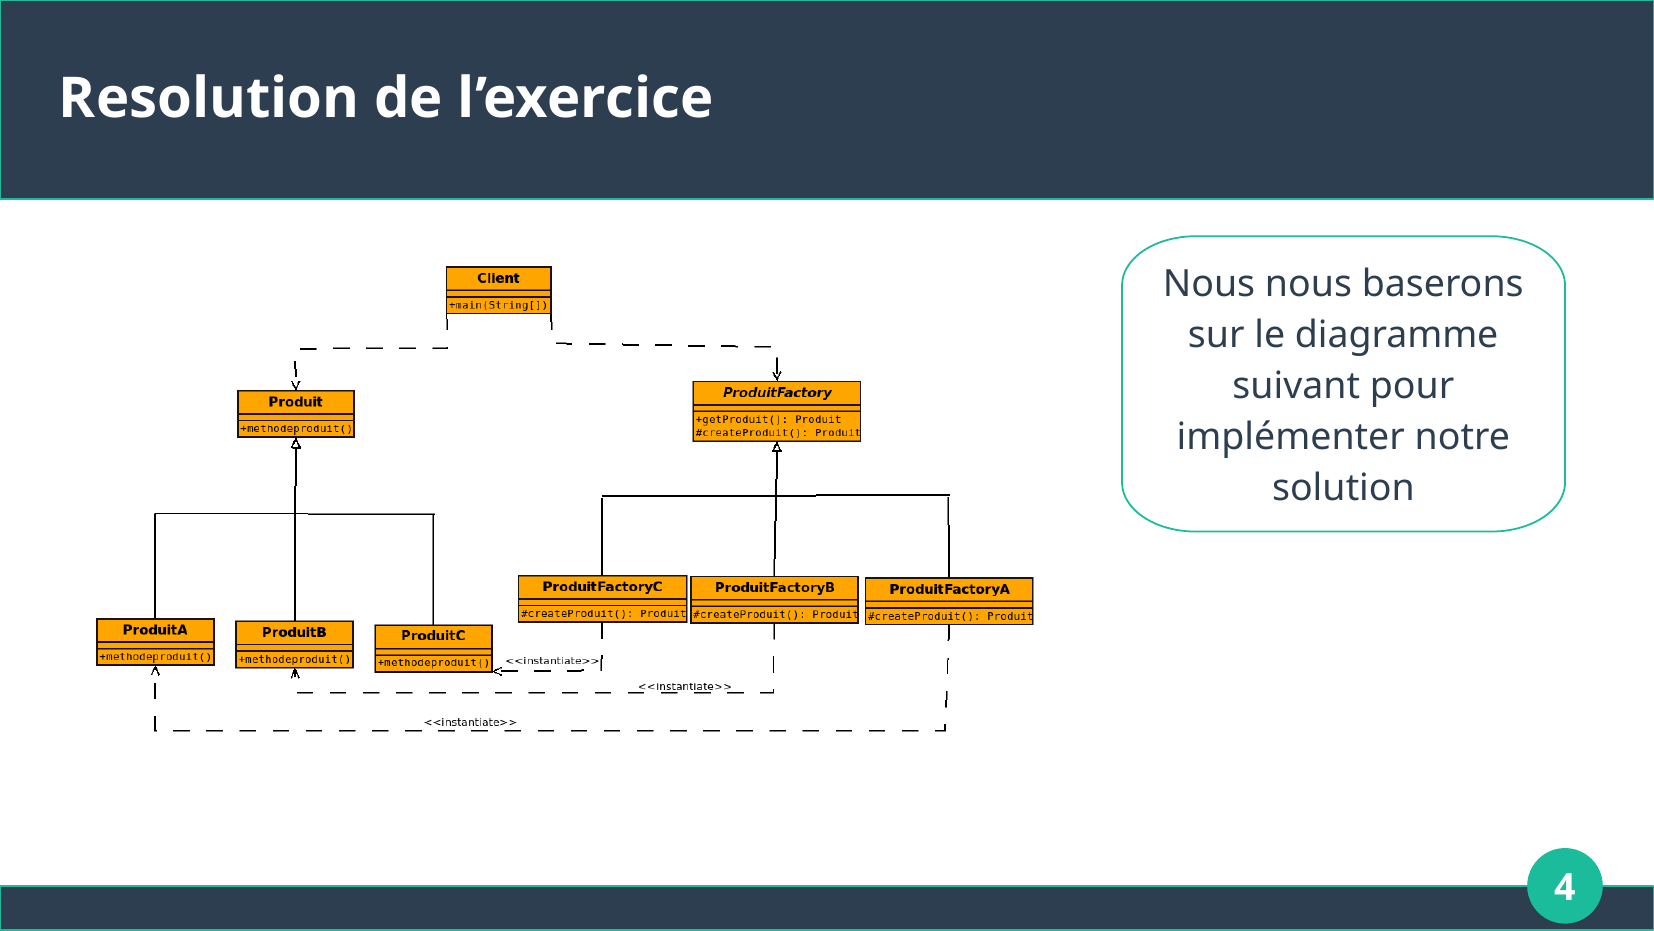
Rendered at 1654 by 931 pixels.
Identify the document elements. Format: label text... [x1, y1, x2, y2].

text_box Nous nous baserons sur le diagramme suivant pour implémenter notre solution [1122, 236, 1566, 532]
title Resolution de l’exercice [59, 37, 1595, 155]
picture [95, 265, 1034, 732]
